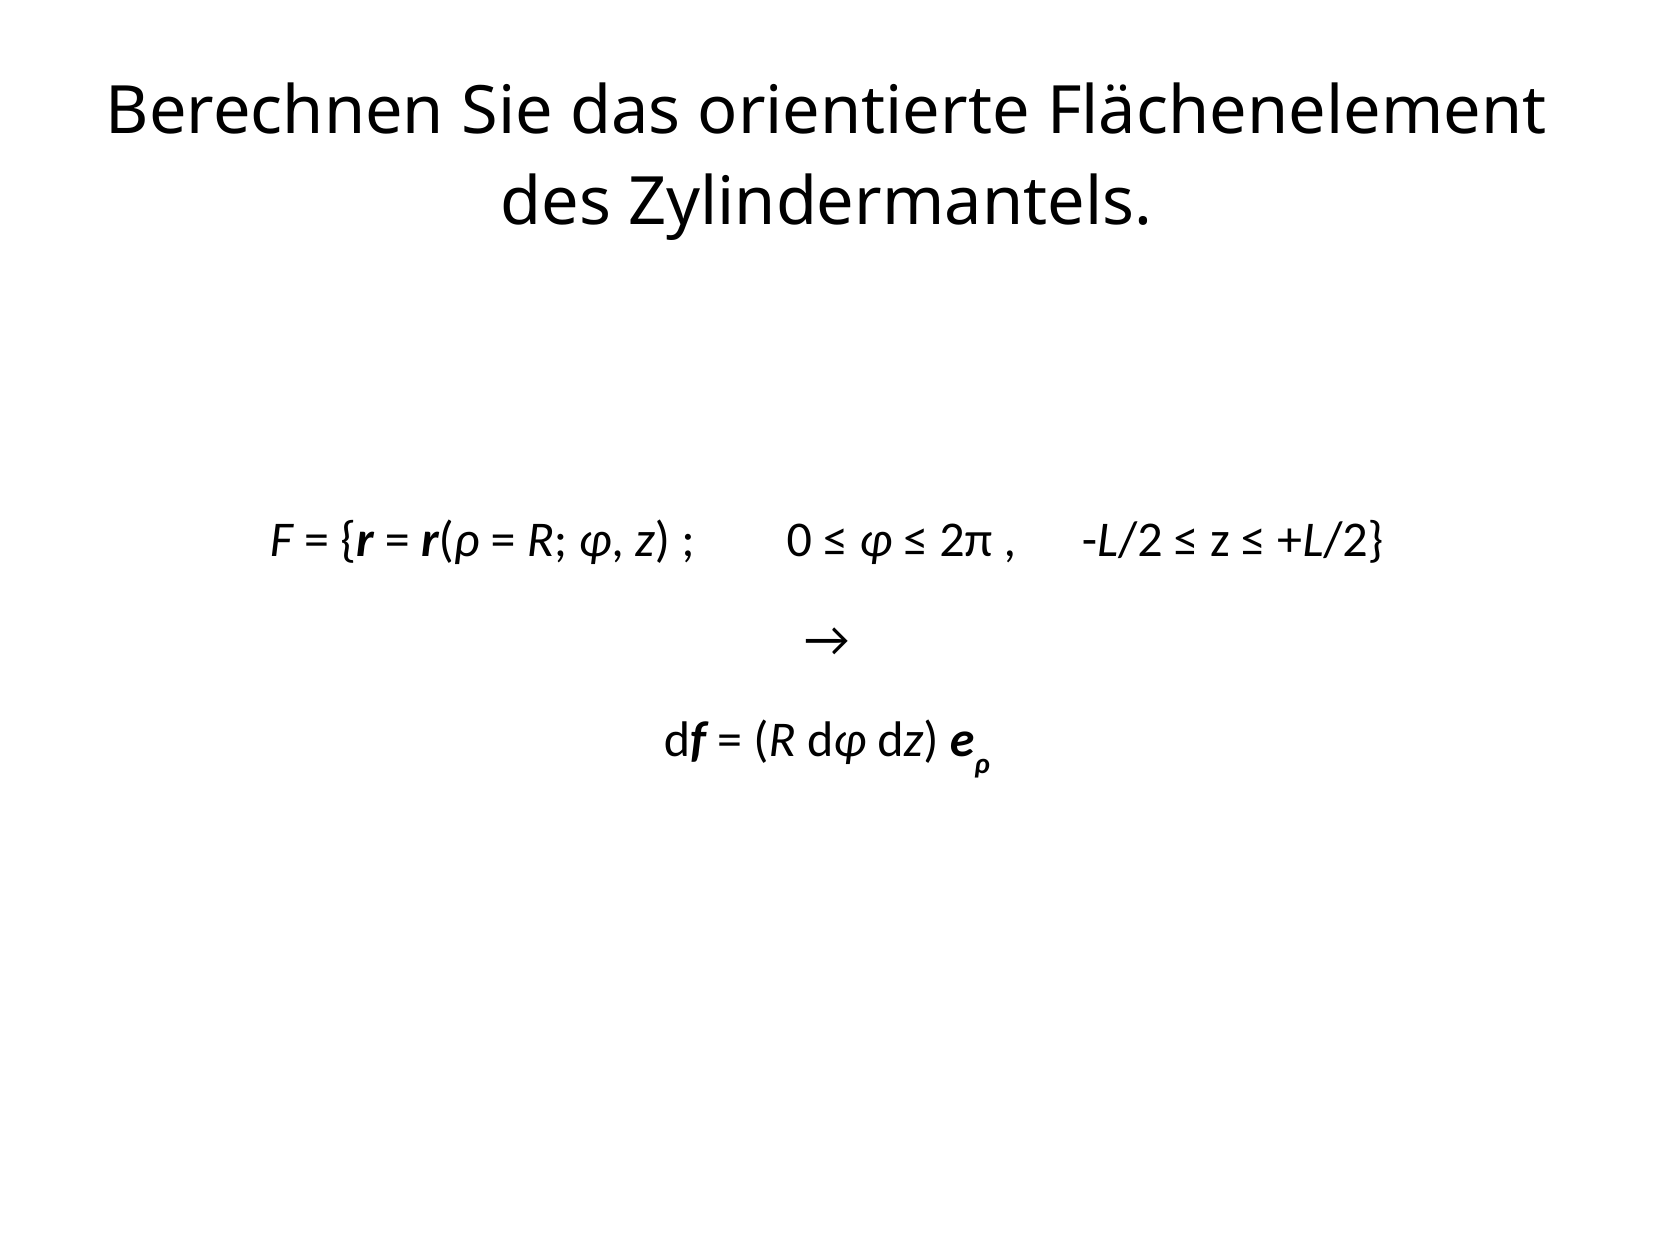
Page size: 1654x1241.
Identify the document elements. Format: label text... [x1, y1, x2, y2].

title Berechnen Sie das orientierte Flächenelement des Zylindermantels. [82, 49, 1571, 257]
subtitle F = {r = r(ρ = R; φ, z) ; 0 ≤ φ ≤ 2π , -L/2 ≤ z ≤ +L/2} → df = (R dφ dz) eρ [82, 290, 1571, 1010]
